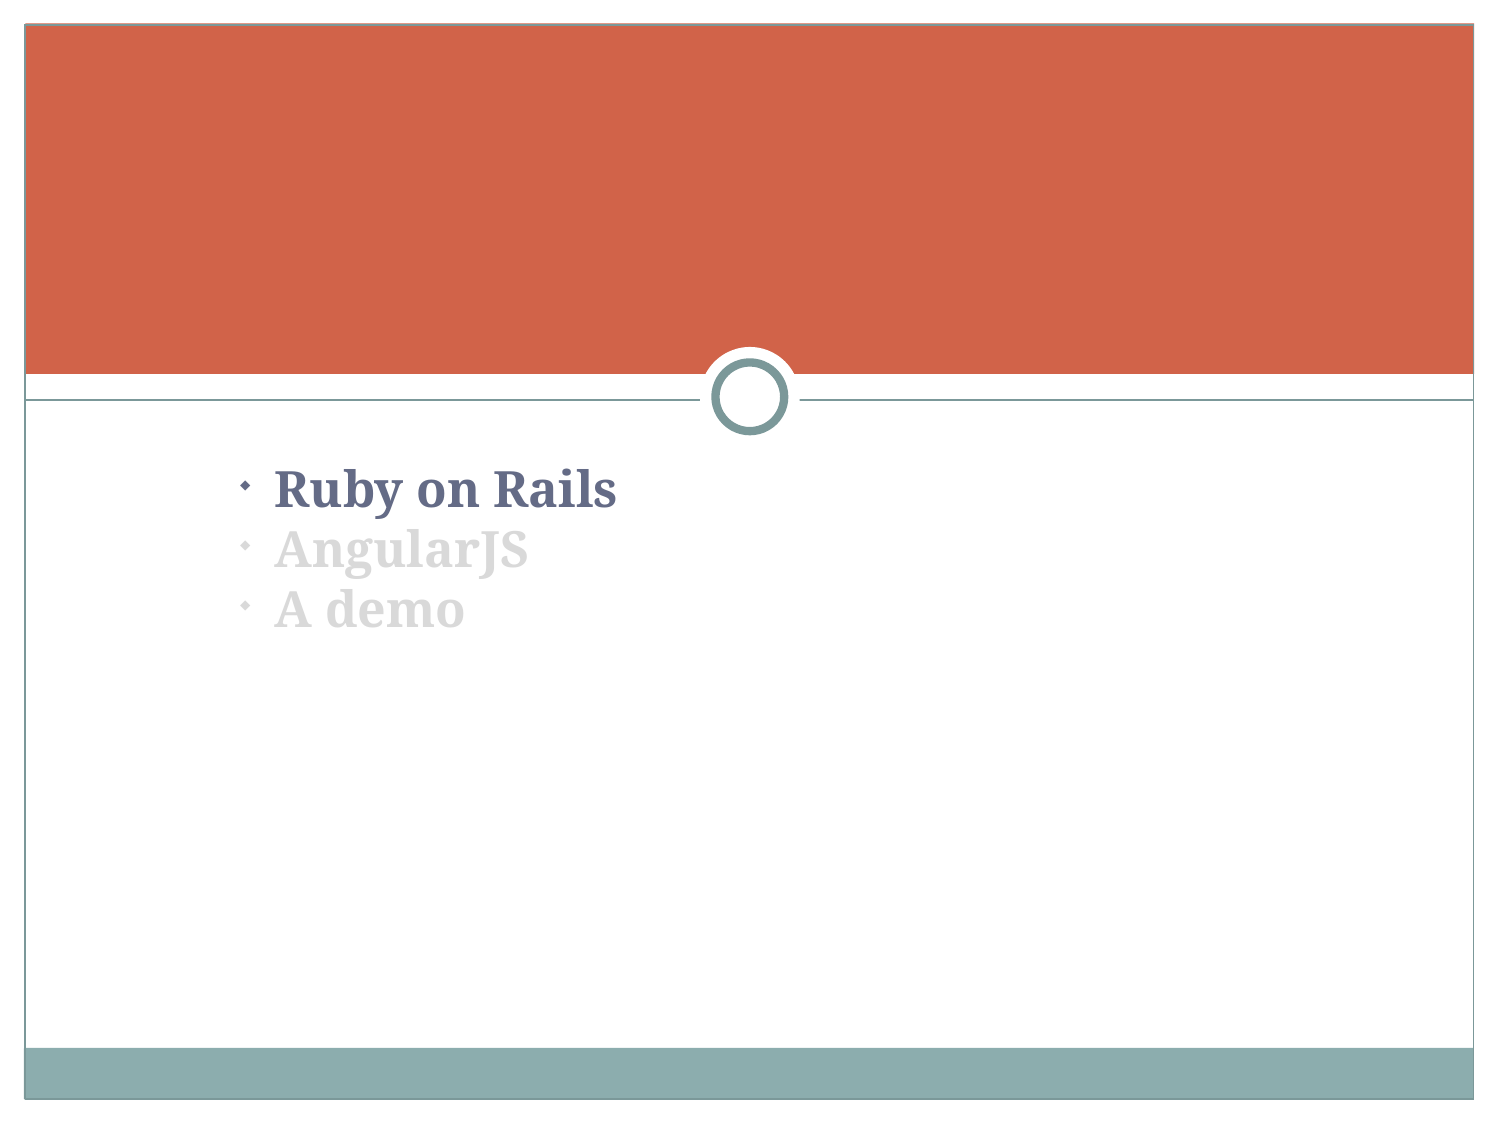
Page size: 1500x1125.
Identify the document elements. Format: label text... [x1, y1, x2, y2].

text_box Ruby on Rails AngularJS A demo [224, 449, 1288, 725]
